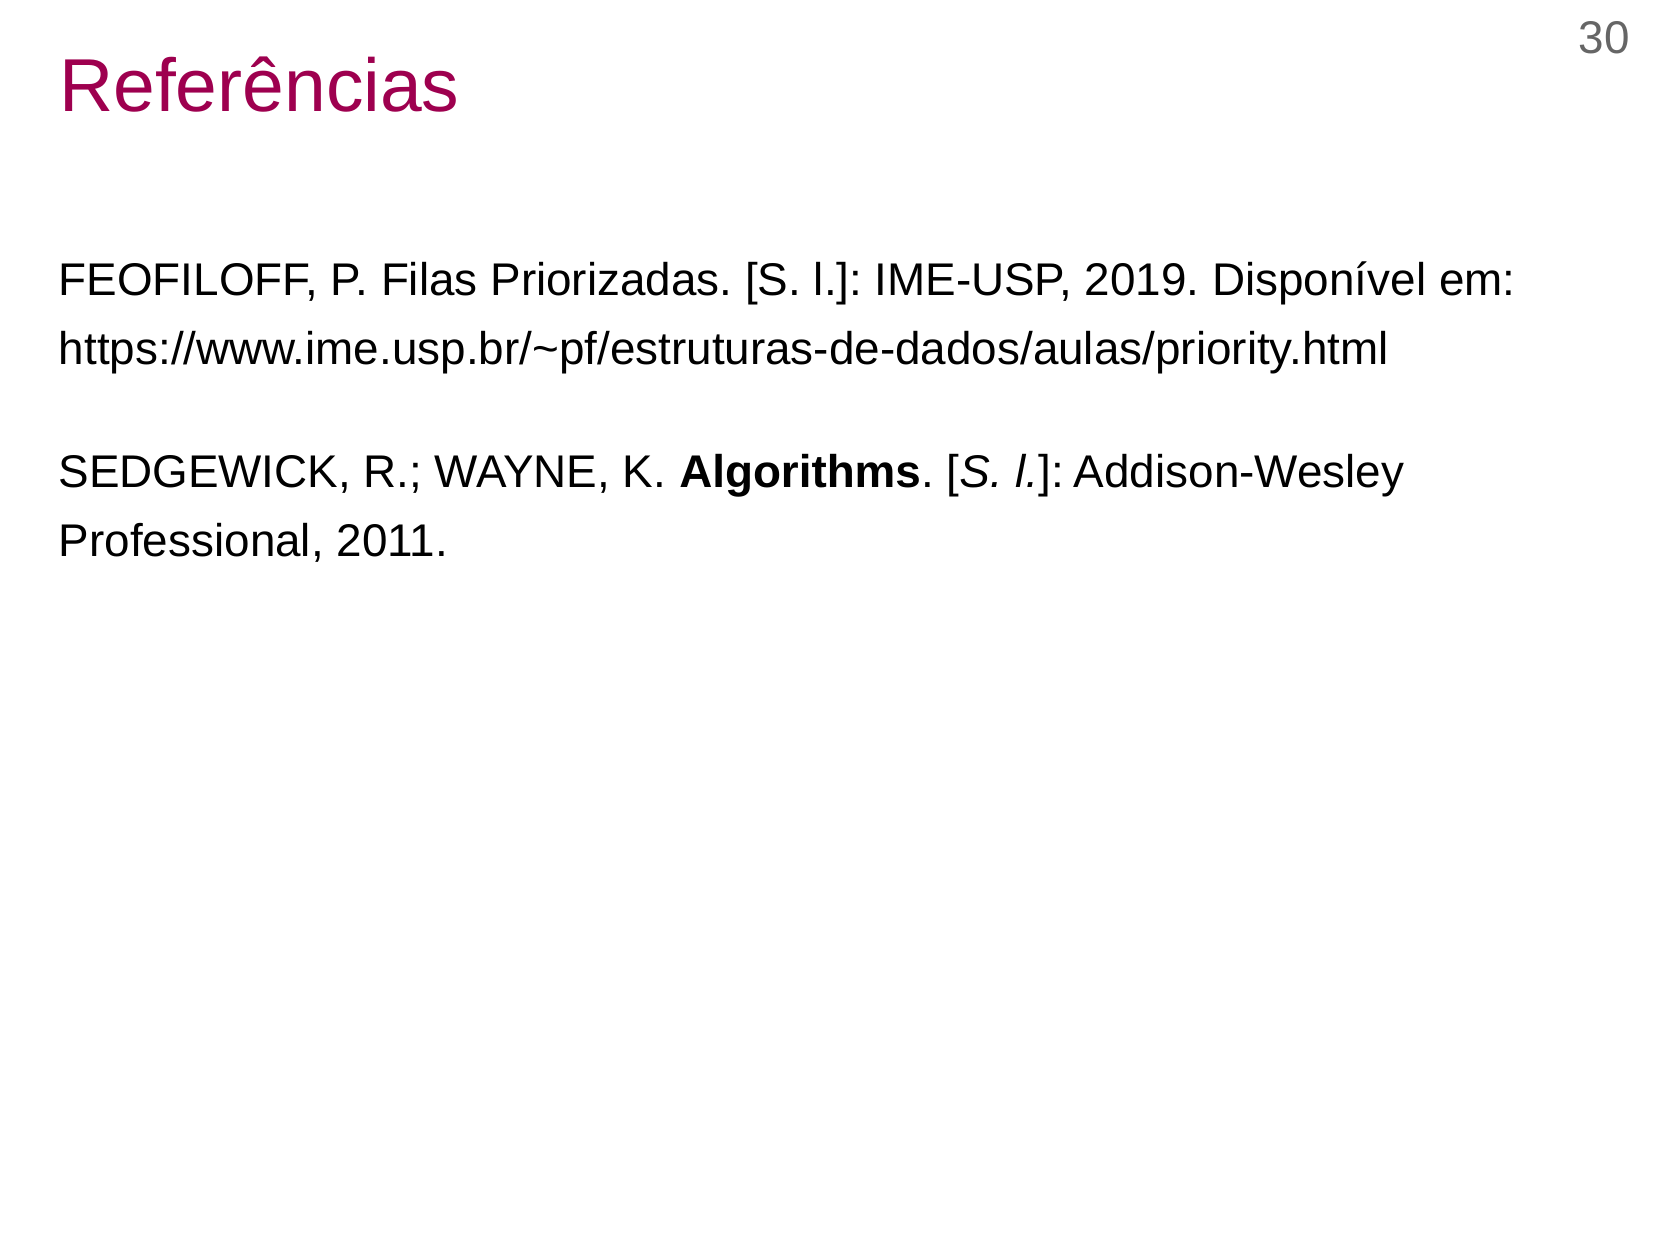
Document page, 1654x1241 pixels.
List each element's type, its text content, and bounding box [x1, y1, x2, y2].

list FEOFILOFF, P. Filas Priorizadas. [S. l.]: IME-USP, 2019. Disponível em: https://www.ime.usp.br/~pf/estruturas-de-dados/aulas/priority.html SEDGEWICK, R.; WAYNE, K. Algorithms. [S. l.]: Addison-Wesley Professional, 2011. [59, 236, 1595, 1211]
title Referências [59, 29, 1595, 148]
